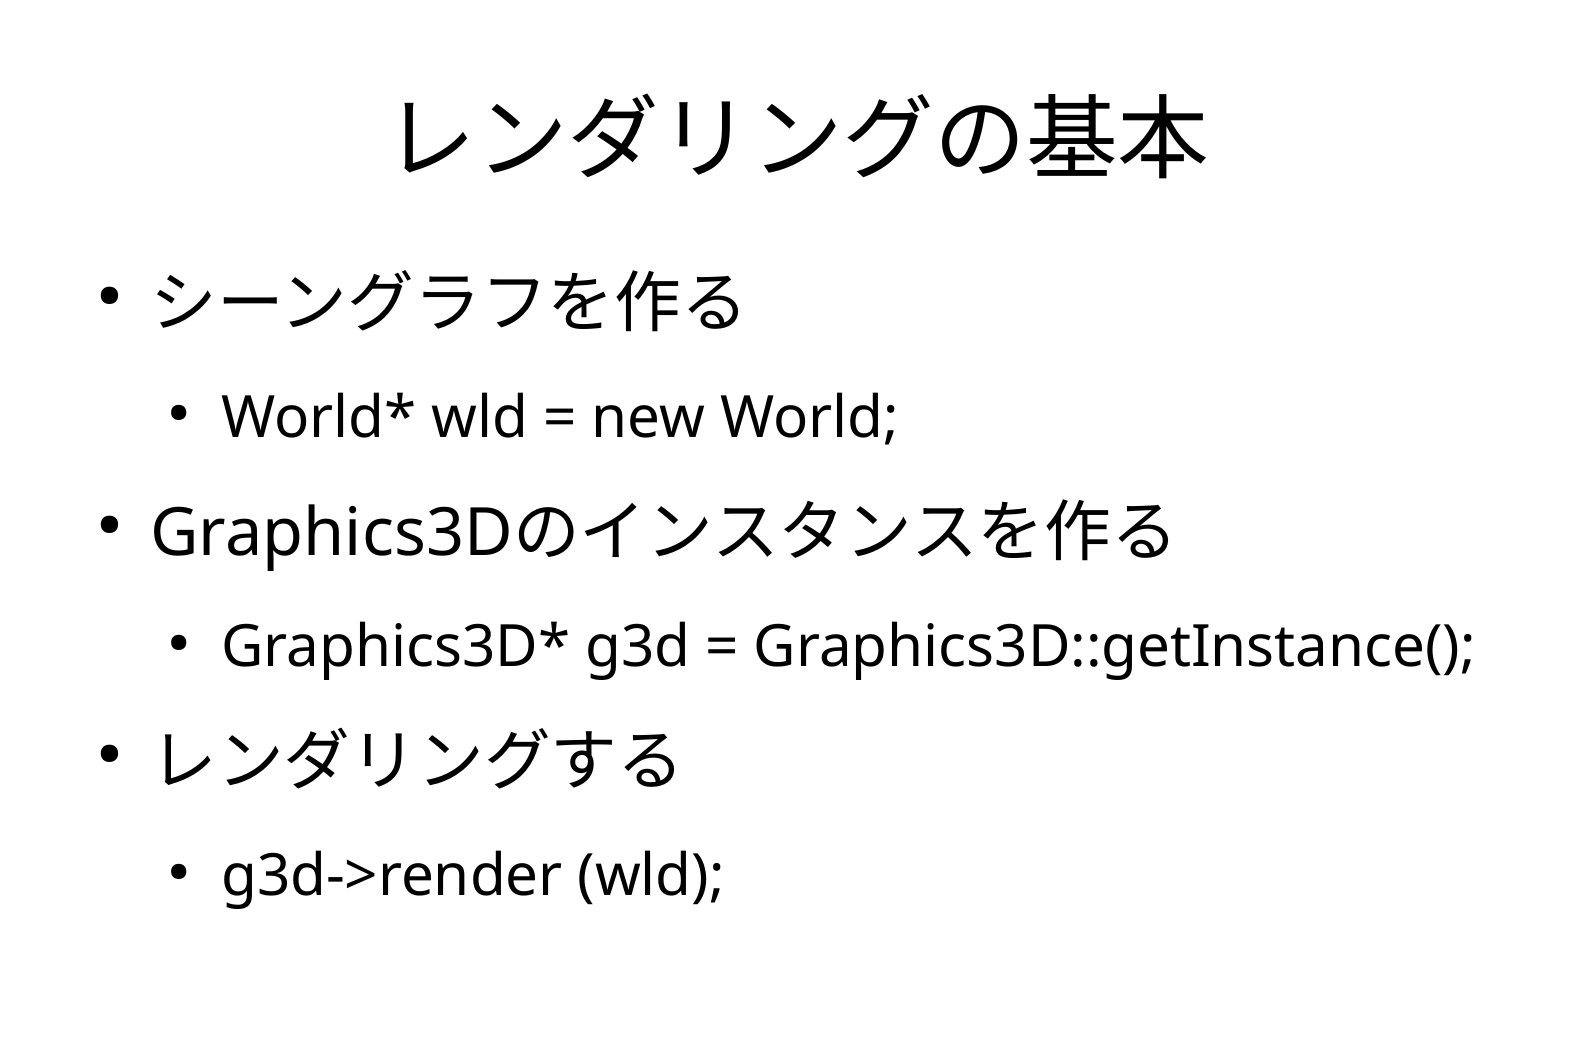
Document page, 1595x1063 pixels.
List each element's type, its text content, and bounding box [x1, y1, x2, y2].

title レンダリングの基本 [79, 29, 1515, 233]
list シーングラフを作る World* wld = new World; Graphics3Dのインスタンスを作る Graphics3D* g3d = Graphics3D::getInstance(); レンダリングする g3d->render (wld); [79, 248, 1515, 951]
